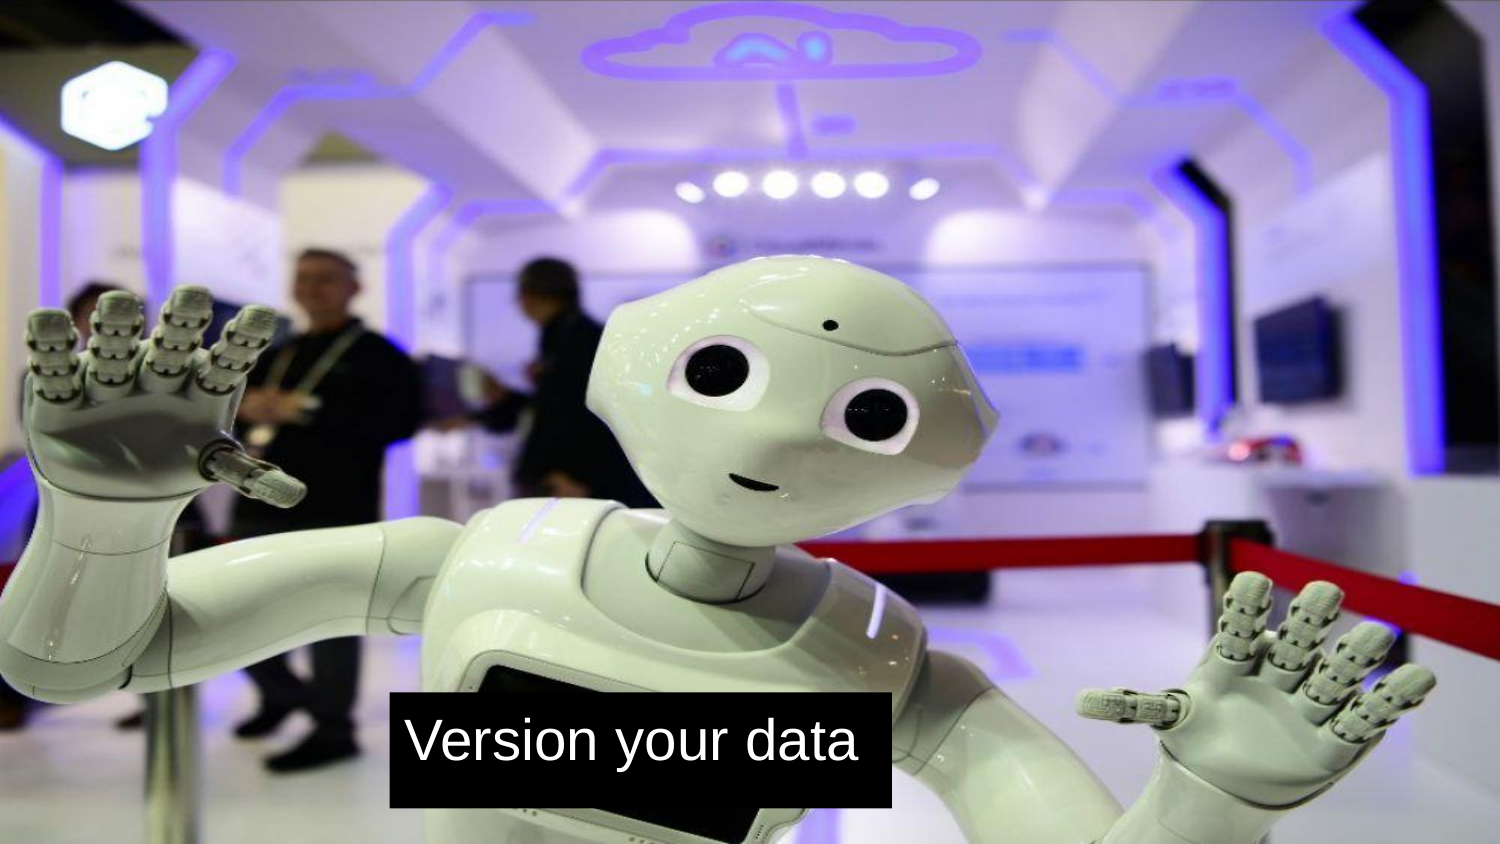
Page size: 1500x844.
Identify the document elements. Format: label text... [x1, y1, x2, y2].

picture [0, 0, 1500, 844]
title Version your data [389, 692, 892, 809]
